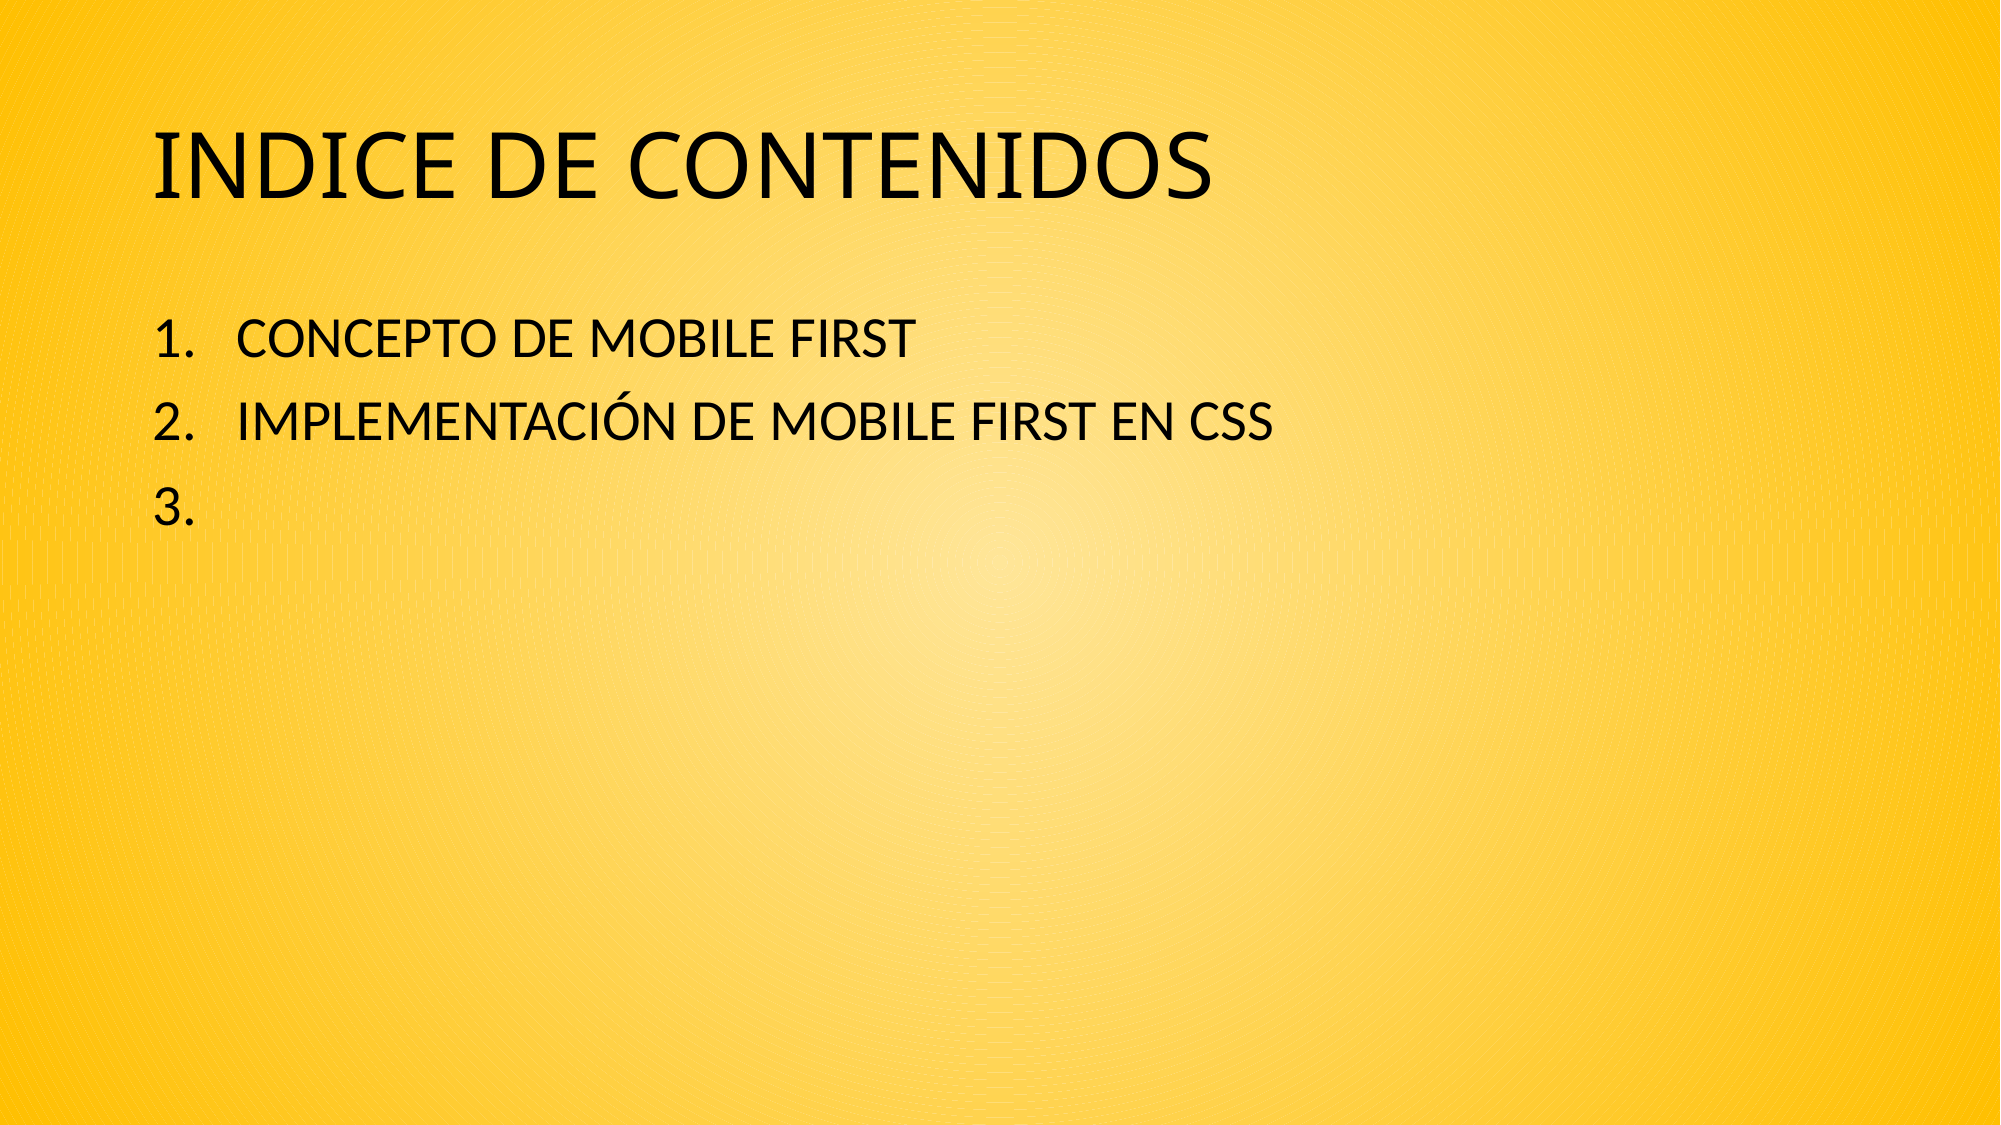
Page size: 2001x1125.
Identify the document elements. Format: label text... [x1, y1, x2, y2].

title INDICE DE CONTENIDOS [137, 59, 1863, 278]
list CONCEPTO DE MOBILE FIRST IMPLEMENTACIÓN DE MOBILE FIRST EN CSS [137, 299, 1863, 1014]
